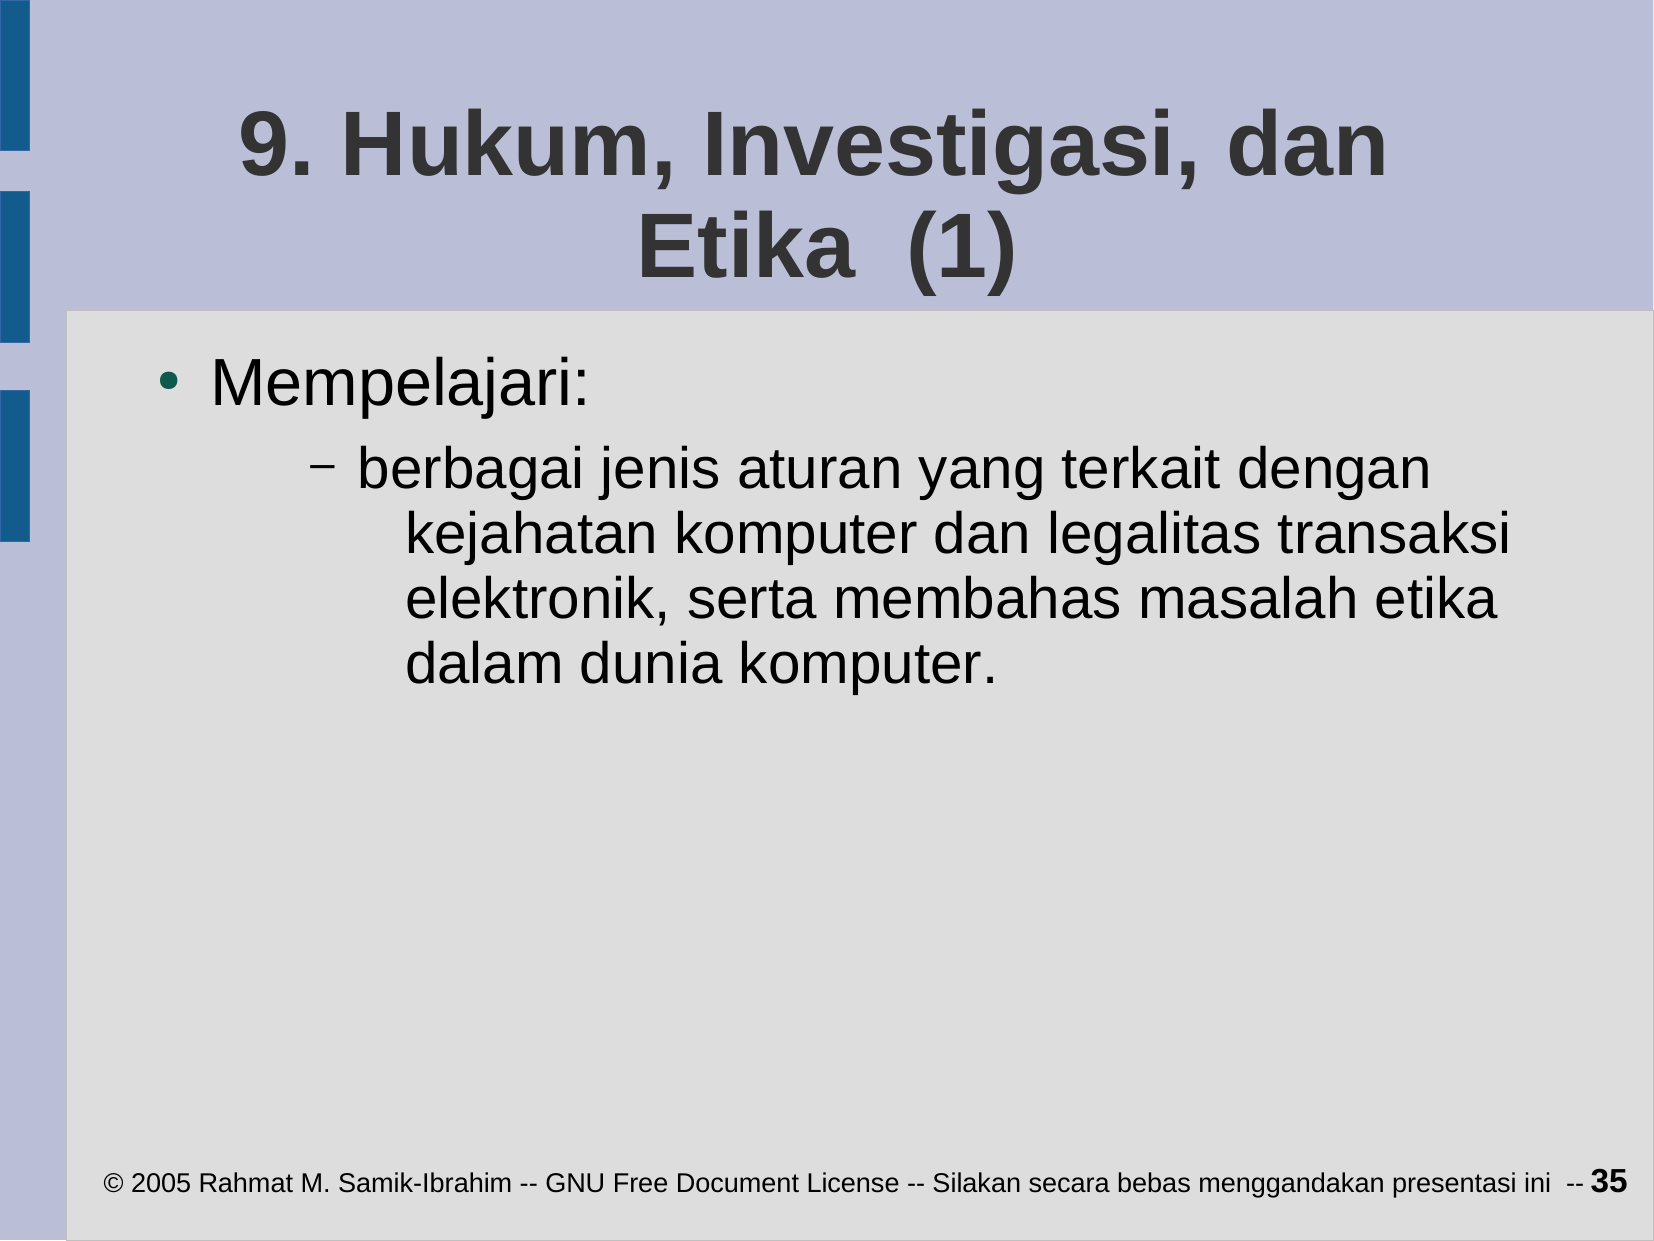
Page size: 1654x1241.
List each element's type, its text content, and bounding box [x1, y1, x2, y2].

title 9. Hukum, Investigasi, dan Etika (1) [121, 91, 1534, 299]
list Mempelajari: berbagai jenis aturan yang terkait dengan kejahatan komputer dan legalitas transaksi elektronik, serta membahas masalah etika dalam dunia komputer. [121, 344, 1534, 1127]
